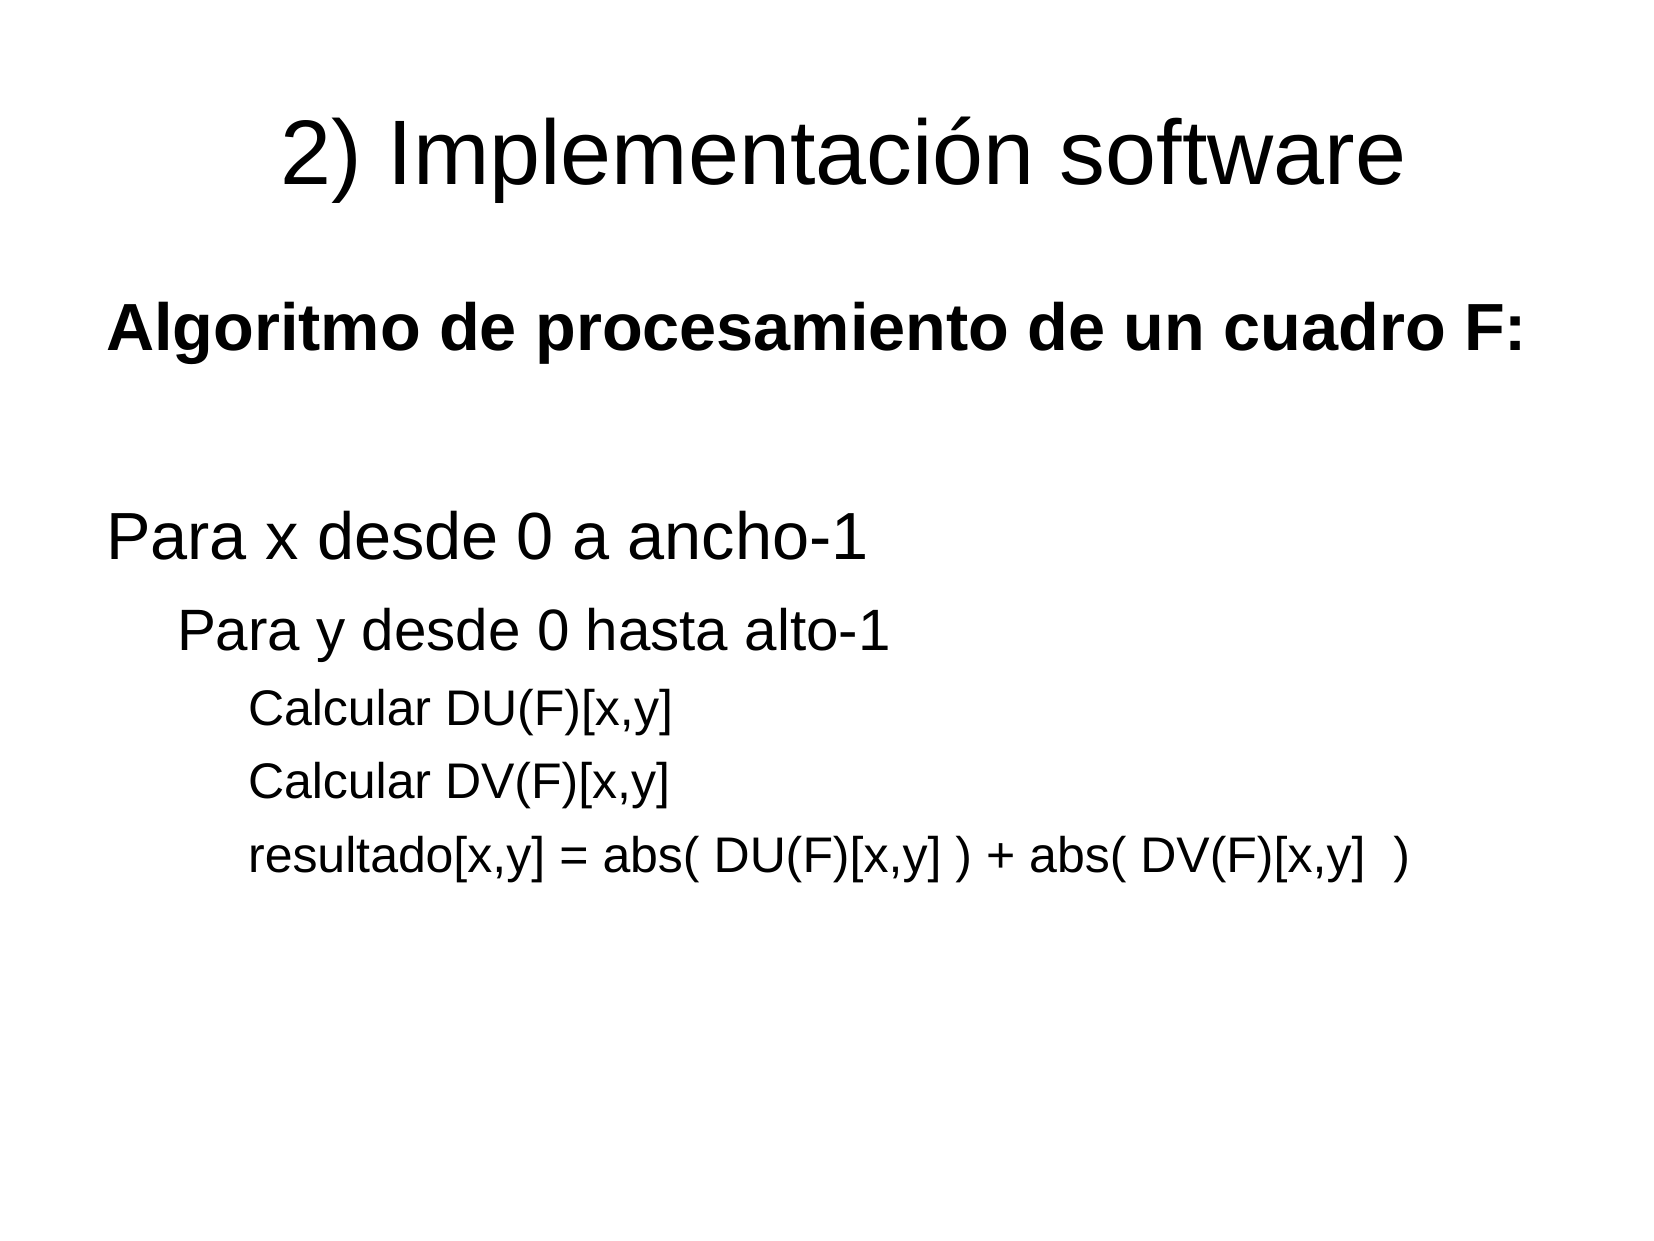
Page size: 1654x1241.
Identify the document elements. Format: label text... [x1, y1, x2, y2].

title 2) Implementación software [82, 49, 1571, 257]
list Algoritmo de procesamiento de un cuadro F: Para x desde 0 a ancho-1 Para y desde 0 hasta alto-1 Calcular DU(F)[x,y] Calcular DV(F)[x,y] resultado[x,y] = abs( DU(F)[x,y] ) + abs( DV(F)[x,y] ) [35, 290, 1571, 1217]
